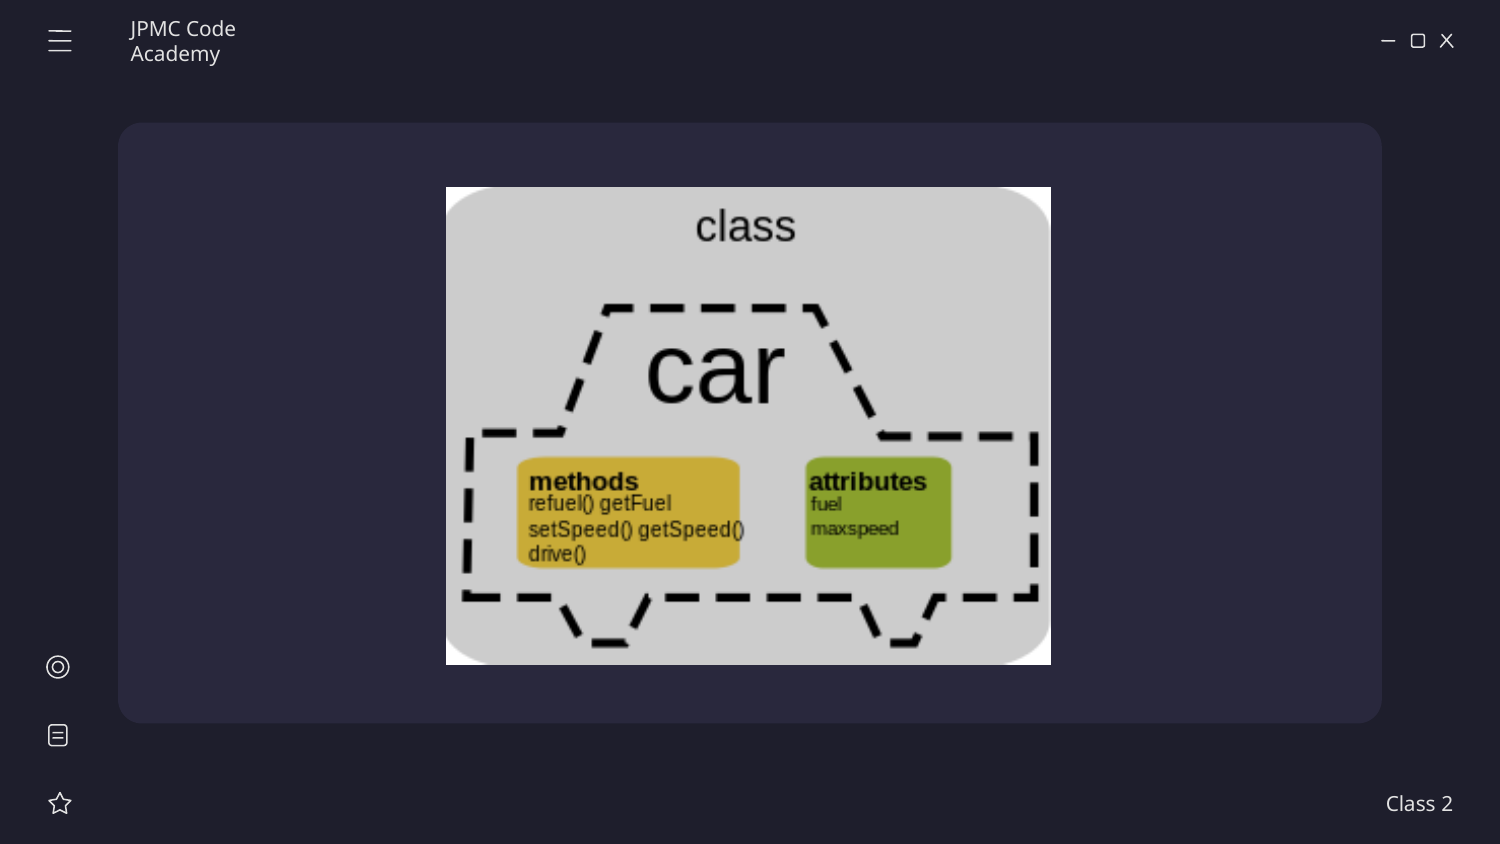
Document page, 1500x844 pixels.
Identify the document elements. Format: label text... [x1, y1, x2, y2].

picture [446, 187, 1051, 666]
subtitle Class 2 [1278, 780, 1453, 826]
subtitle JPMC Code Academy [130, 18, 306, 64]
